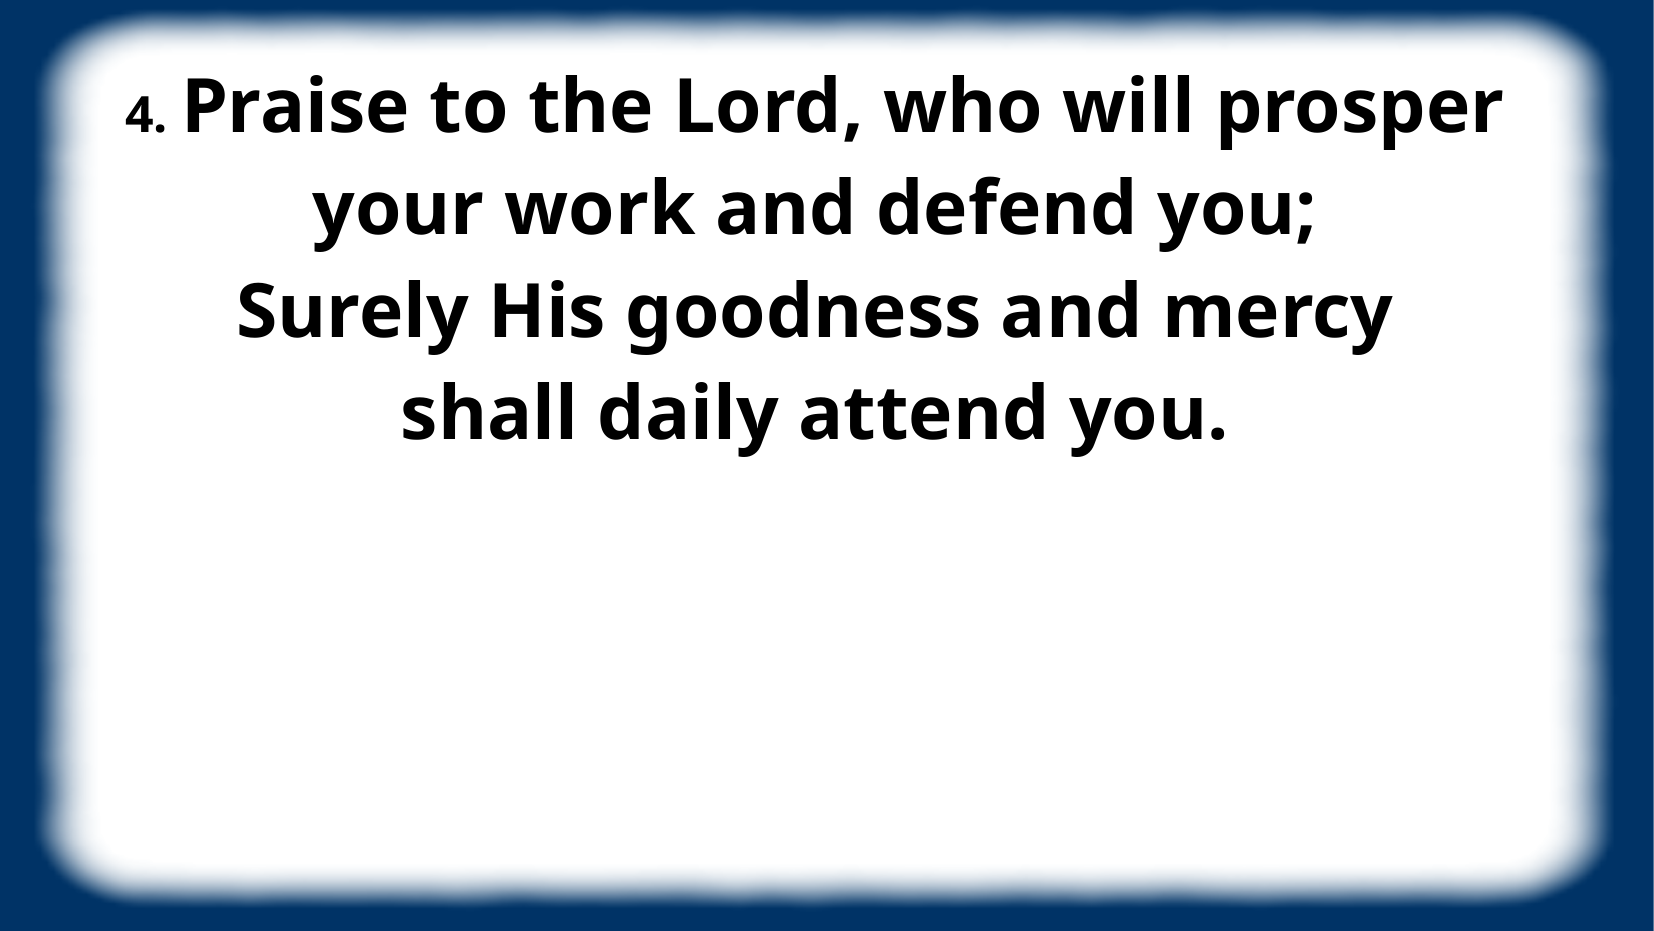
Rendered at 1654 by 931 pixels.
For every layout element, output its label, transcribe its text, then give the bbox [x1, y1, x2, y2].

picture [0, 0, 1654, 931]
text_box 4. Praise to the Lord, who will prosper your work and defend you; Surely His goodness and mercy shall daily attend you. [90, 45, 1541, 474]
